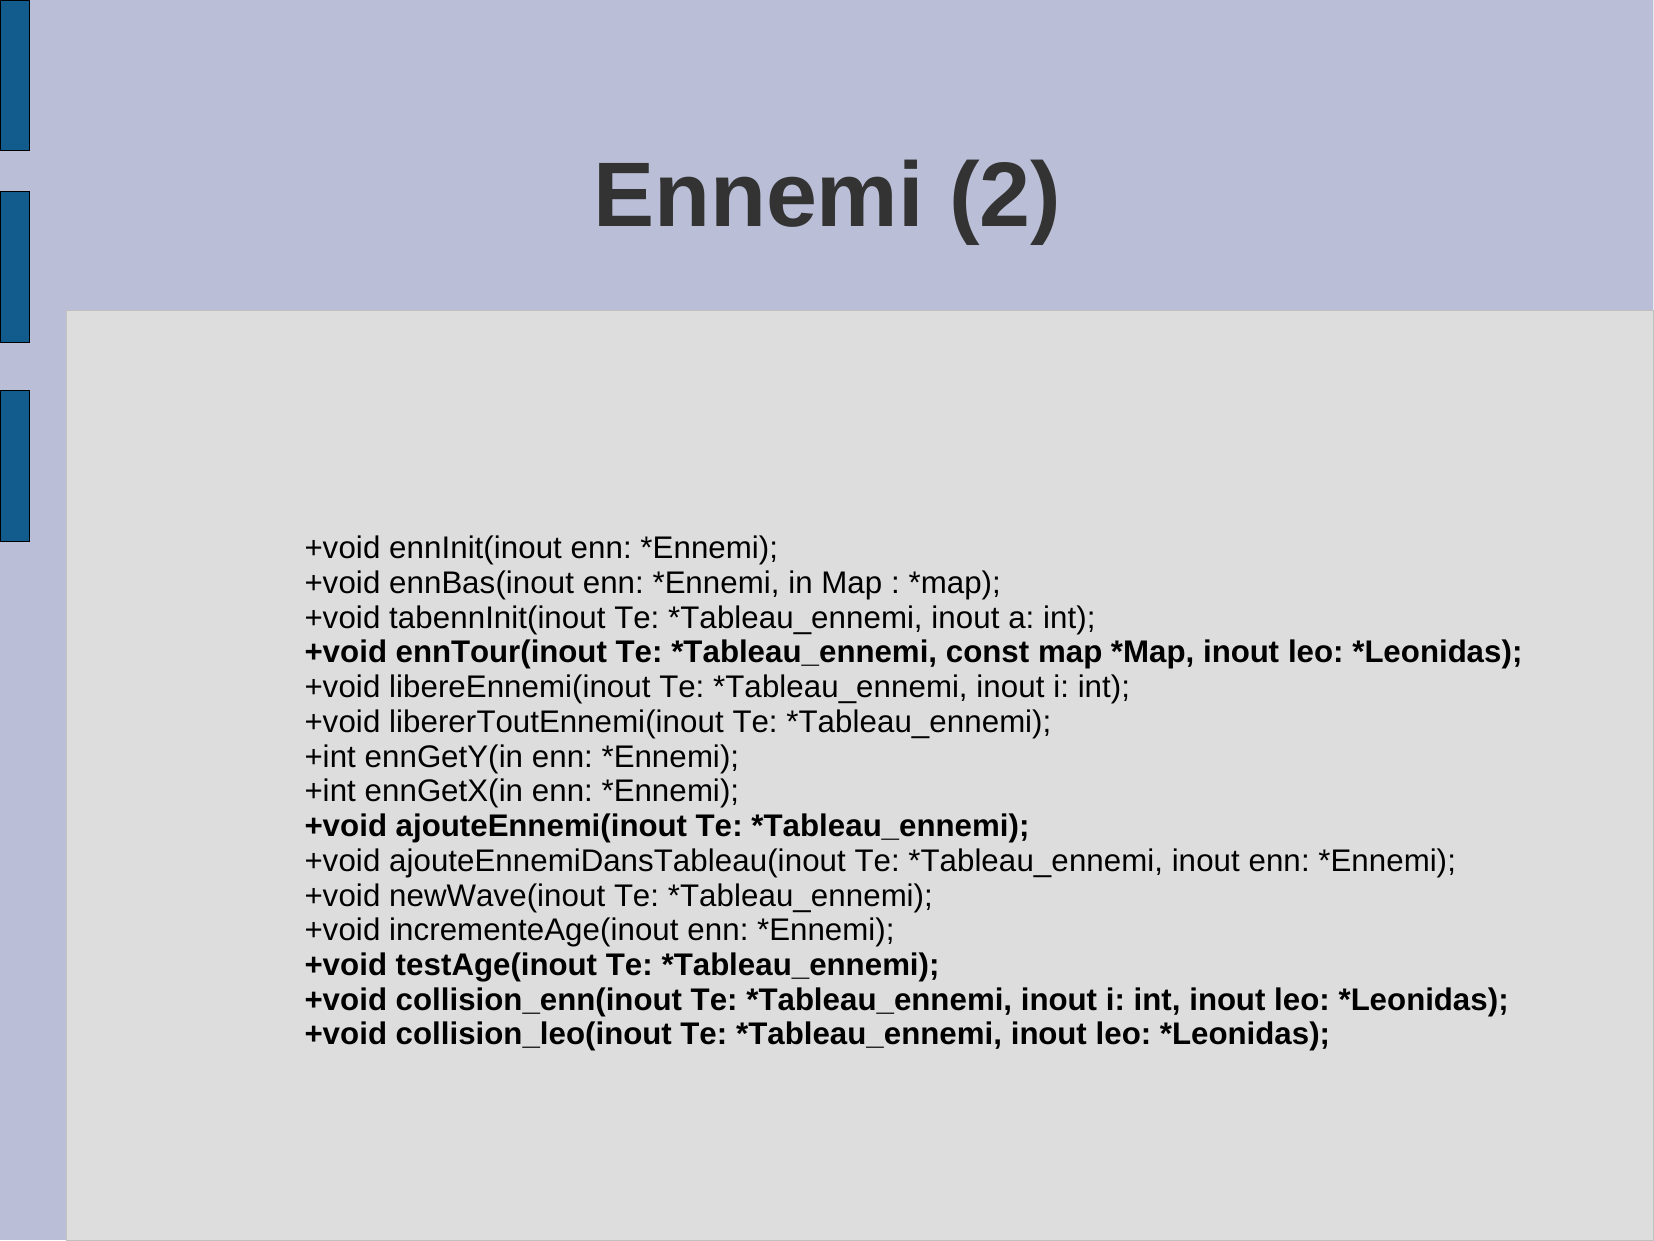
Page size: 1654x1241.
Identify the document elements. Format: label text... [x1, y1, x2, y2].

subtitle +void ennInit(inout enn: *Ennemi); +void ennBas(inout enn: *Ennemi, in Map : *map); +void tabennInit(inout Te: *Tableau_ennemi, inout a: int); +void ennTour(inout Te: *Tableau_ennemi, const map *Map, inout leo: *Leonidas); +void libereEnnemi(inout Te: *Tableau_ennemi, inout i: int); +void libererToutEnnemi(inout Te: *Tableau_ennemi); +int ennGetY(in enn: *Ennemi); +int ennGetX(in enn: *Ennemi); +void ajouteEnnemi(inout Te: *Tableau_ennemi); +void ajouteEnnemiDansTableau(inout Te: *Tableau_ennemi, inout enn: *Ennemi); +void newWave(inout Te: *Tableau_ennemi); +void incrementeAge(inout enn: *Ennemi); +void testAge(inout Te: *Tableau_ennemi); +void collision_enn(inout Te: *Tableau_ennemi, inout i: int, inout leo: *Leonidas); +void collision_leo(inout Te: *Tableau_ennemi, inout leo: *Leonidas); [121, 352, 1534, 1156]
title Ennemi (2) [121, 98, 1534, 291]
